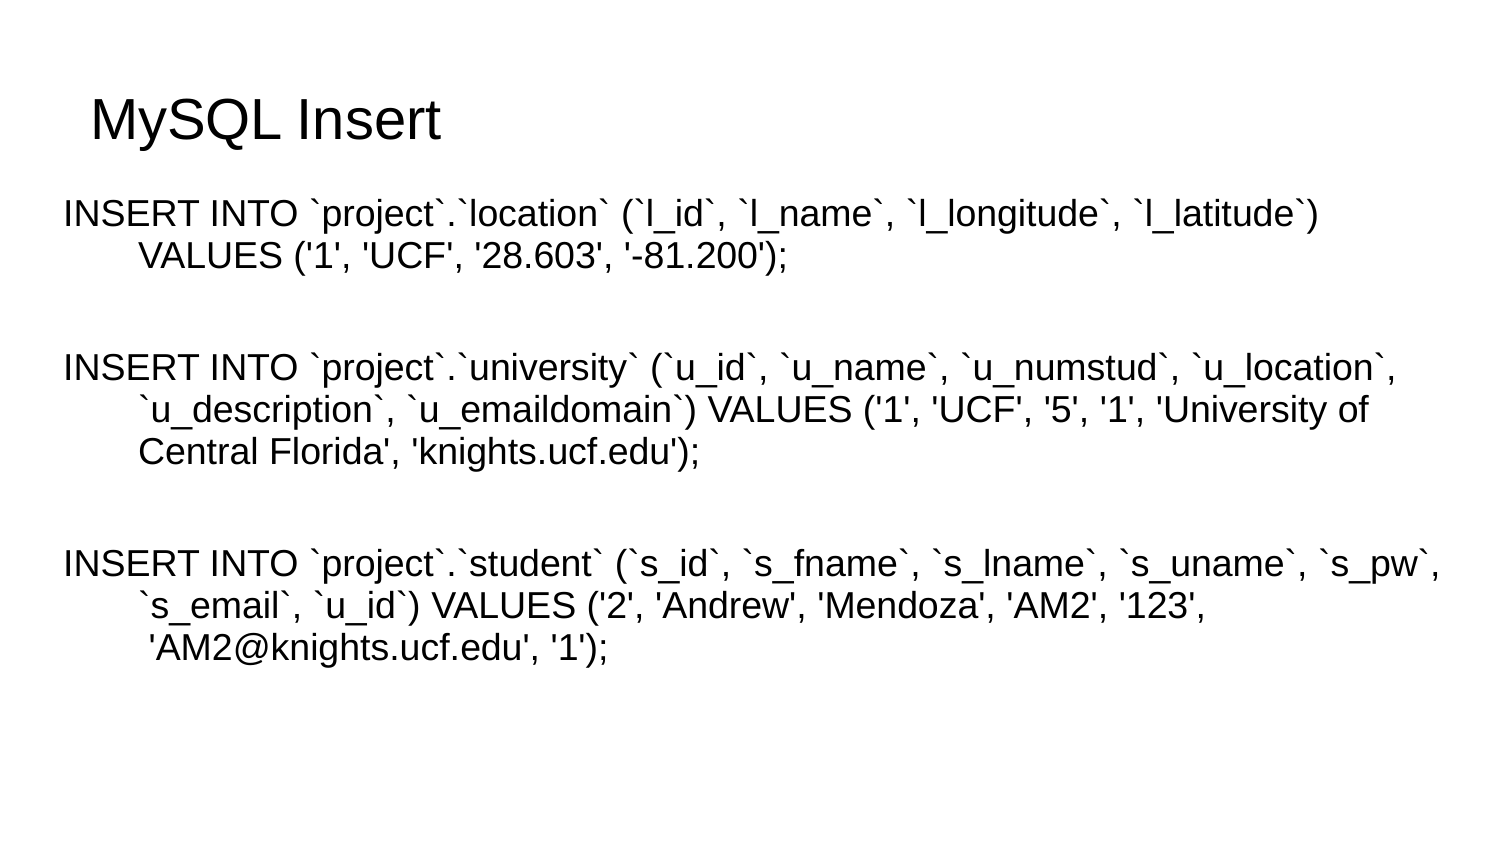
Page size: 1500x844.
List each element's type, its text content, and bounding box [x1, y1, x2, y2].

text_box INSERT INTO `project`.`location` (`l_id`, `l_name`, `l_longitude`, `l_latitude`) VALUES ('1', 'UCF', '28.603', '-81.200'); INSERT INTO `project`.`university` (`u_id`, `u_name`, `u_numstud`, `u_location`, `u_description`, `u_emaildomain`) VALUES ('1', 'UCF', '5', '1', 'University of Central Florida', 'knights.ucf.edu'); INSERT INTO `project`.`student` (`s_id`, `s_fname`, `s_lname`, `s_uname`, `s_pw`, `s_email`, `u_id`) VALUES ('2', 'Andrew', 'Mendoza', 'AM2', '123', 'AM2@knights.ucf.edu', '1'); [48, 185, 1460, 844]
title MySQL Insert [75, 33, 1425, 175]
